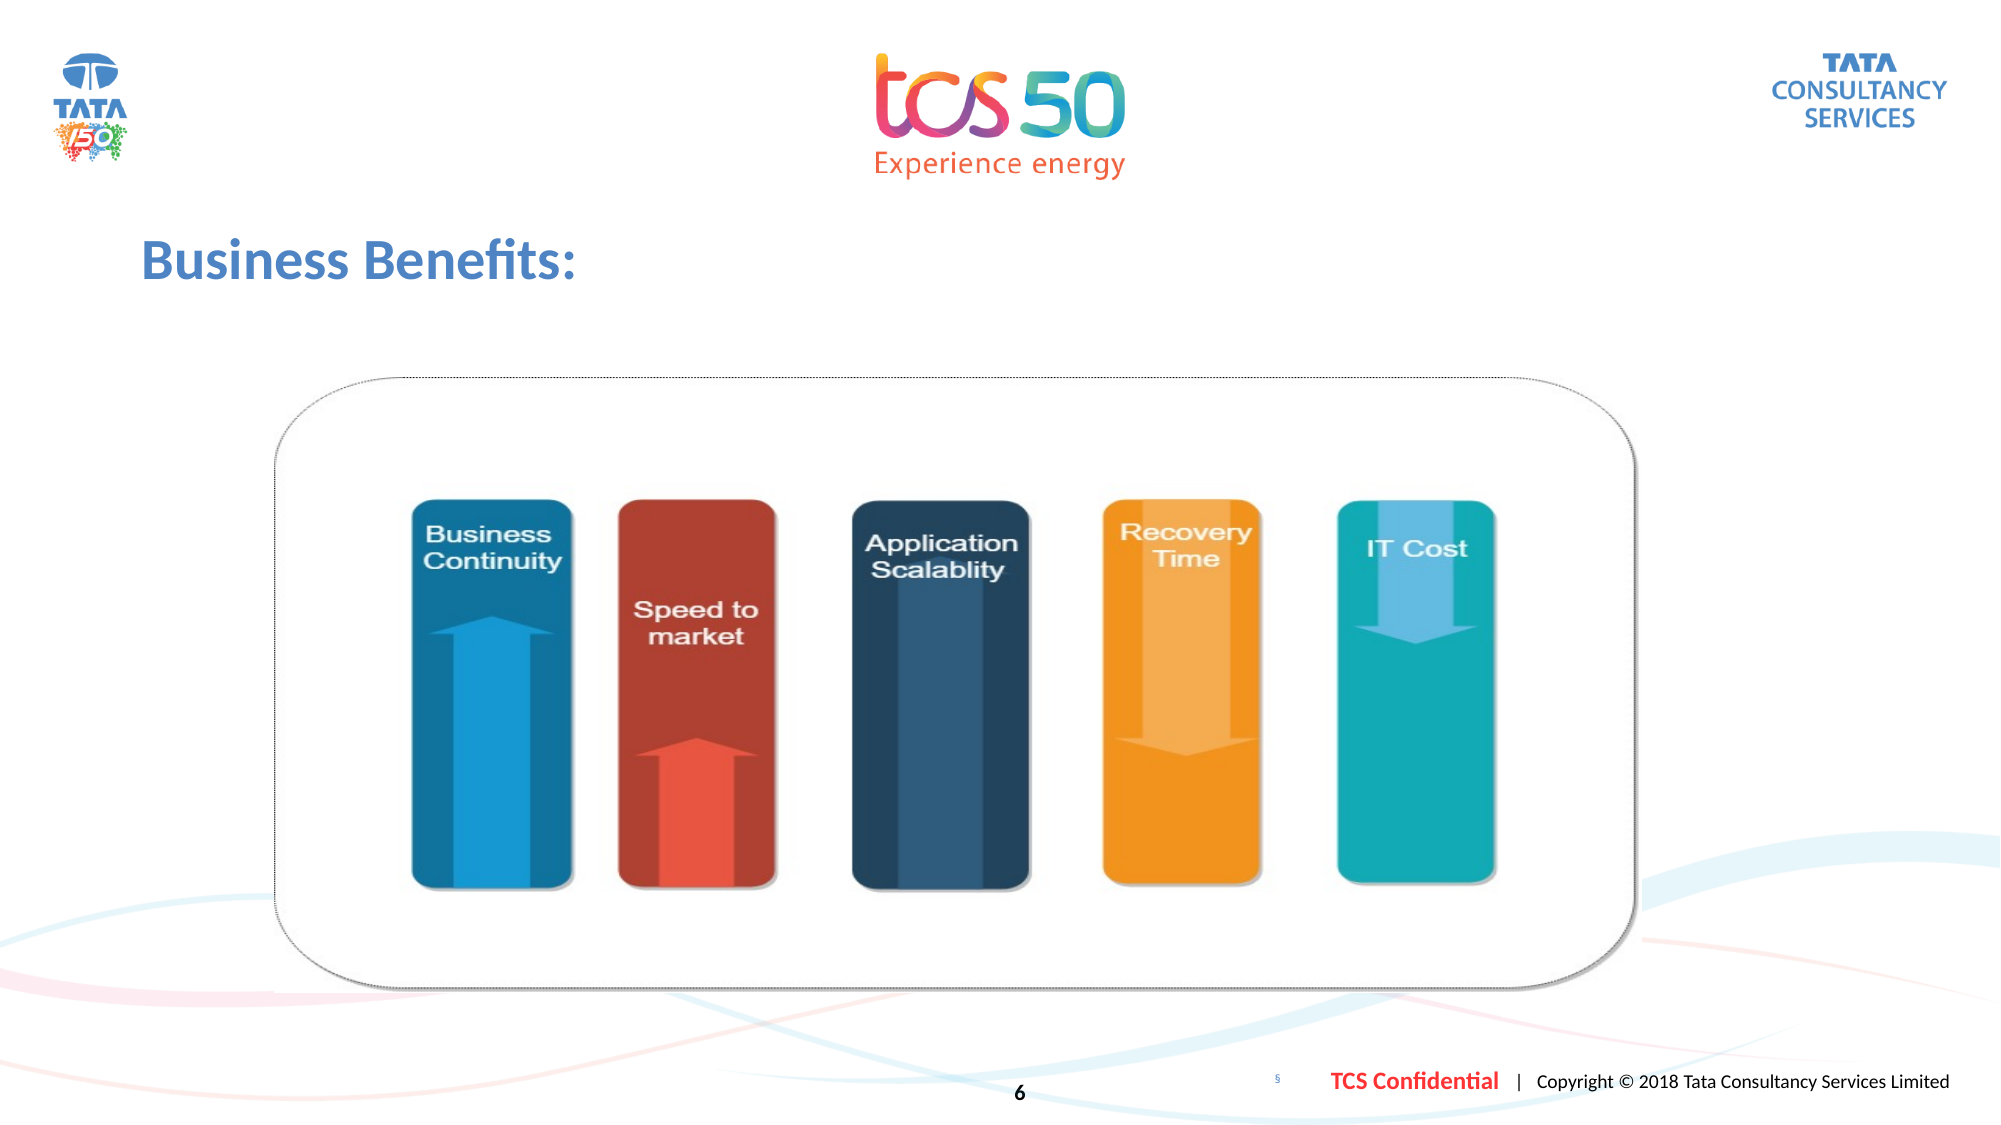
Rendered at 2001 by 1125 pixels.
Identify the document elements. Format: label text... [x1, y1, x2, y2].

list Business Benefits: [106, 236, 1907, 985]
picture [0, 377, 2000, 1125]
list TCS Confidential [1259, 1057, 1536, 1091]
picture [0, 0, 2000, 205]
